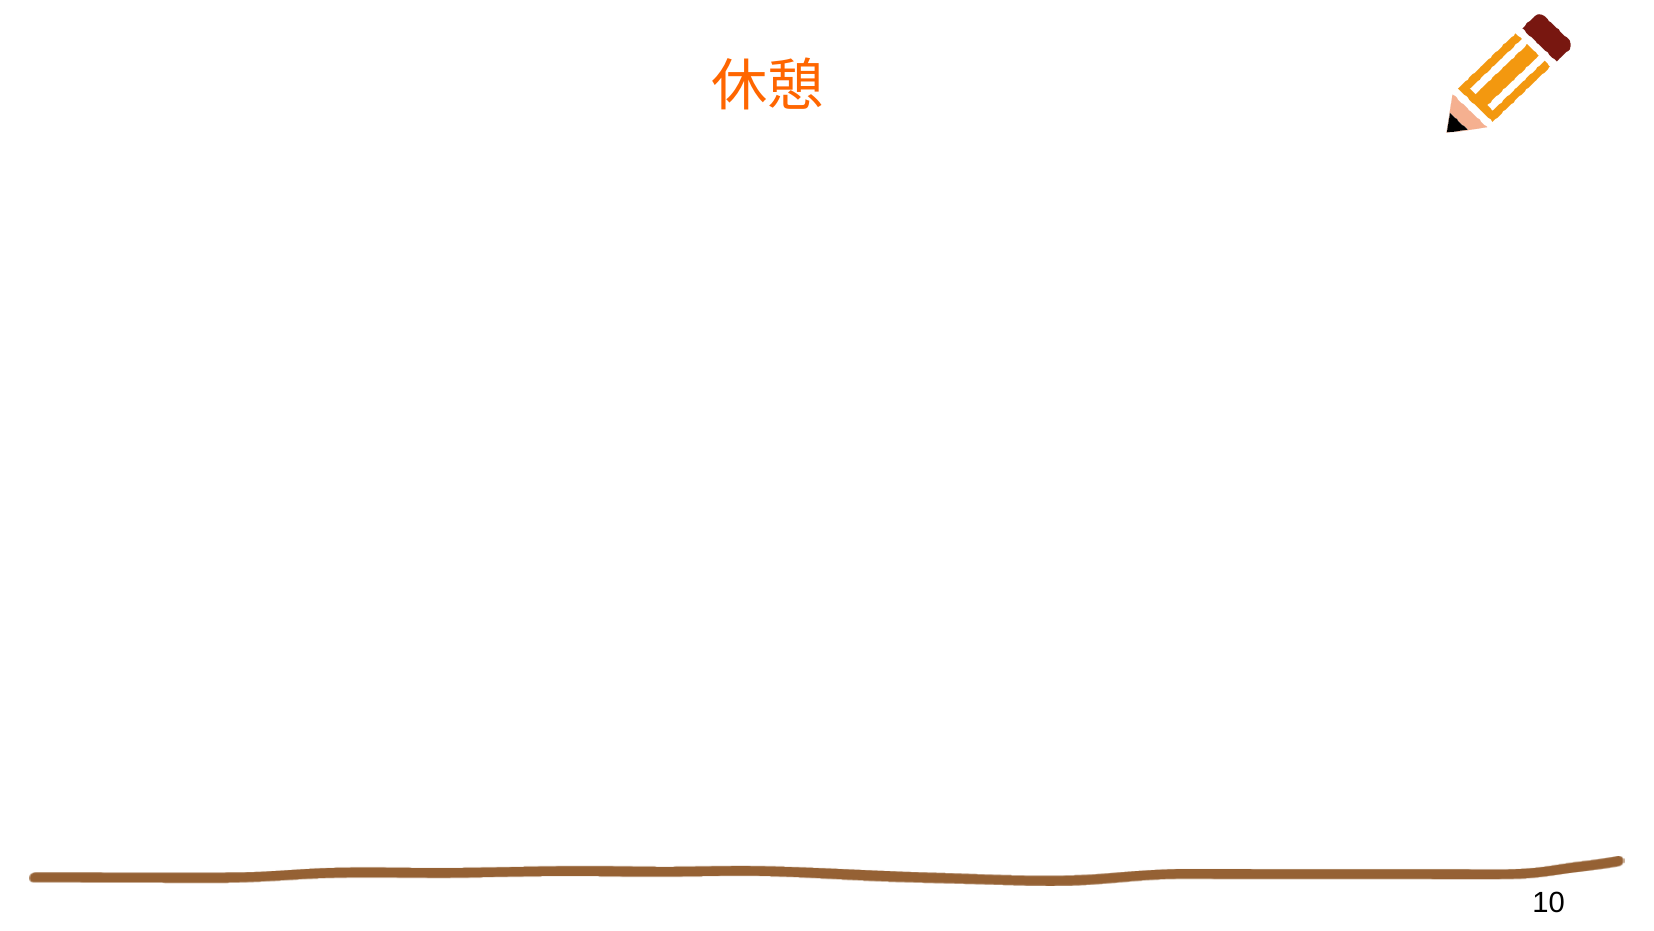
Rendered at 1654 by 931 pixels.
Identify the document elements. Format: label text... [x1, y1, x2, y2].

picture [1446, 14, 1571, 133]
picture [29, 856, 1625, 886]
title 休憩 [88, 29, 1447, 133]
